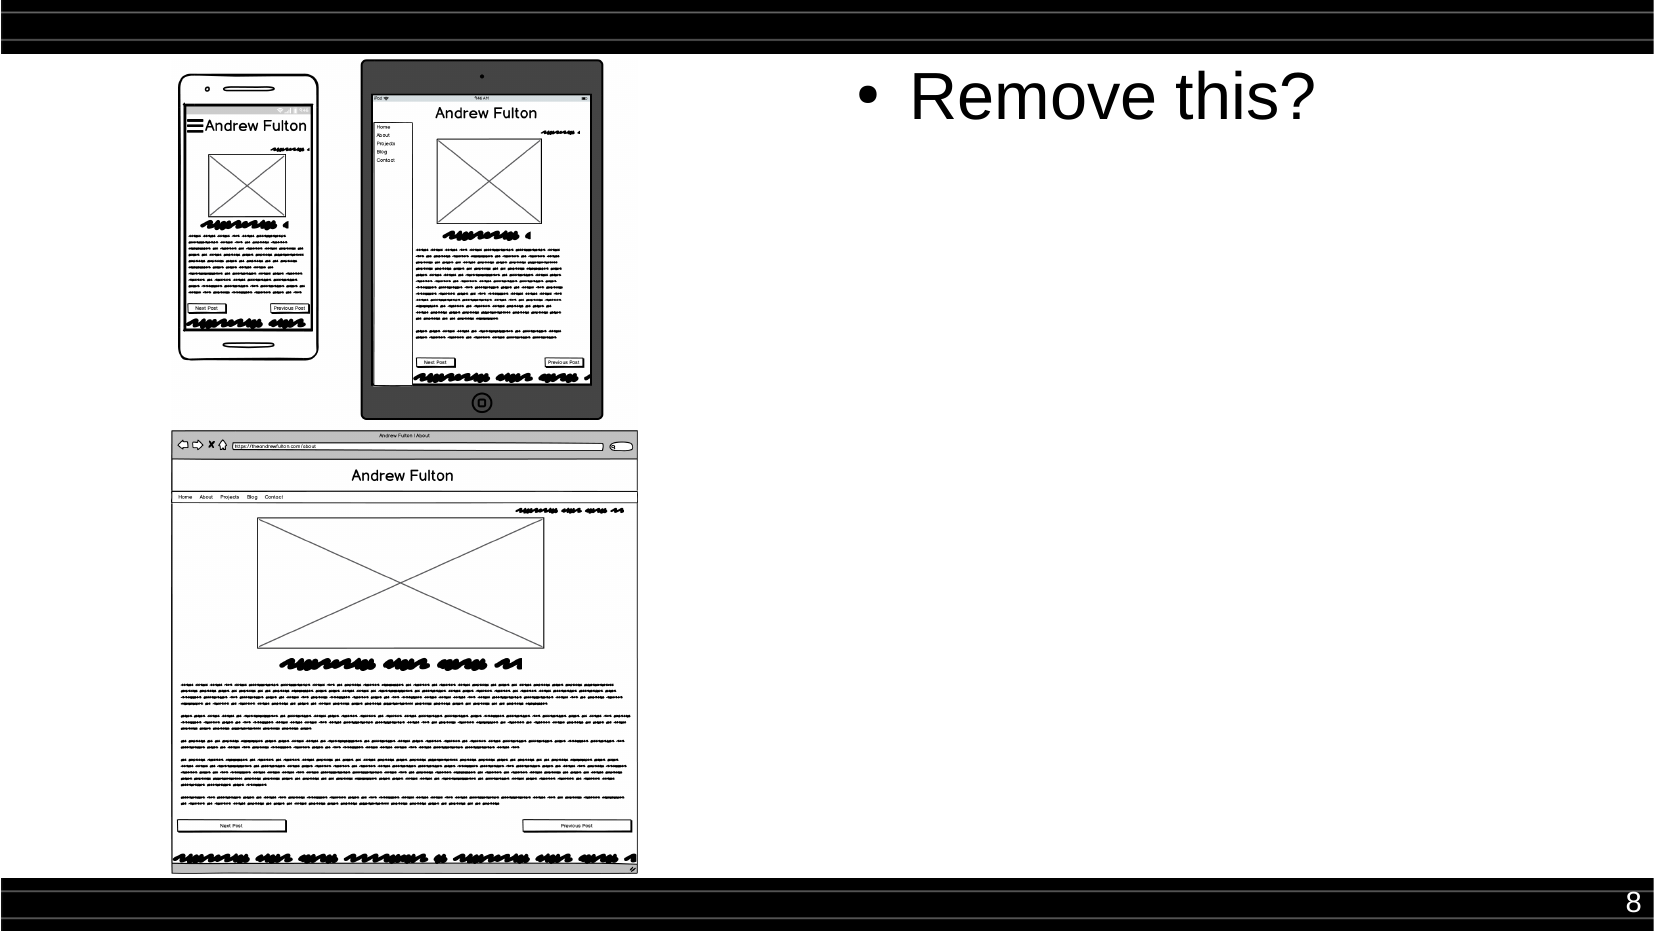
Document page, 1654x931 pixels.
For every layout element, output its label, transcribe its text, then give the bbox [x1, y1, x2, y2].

picture [171, 58, 638, 875]
picture [1, 878, 1654, 931]
picture [1, 0, 1654, 54]
list Remove this? [838, 59, 1654, 875]
